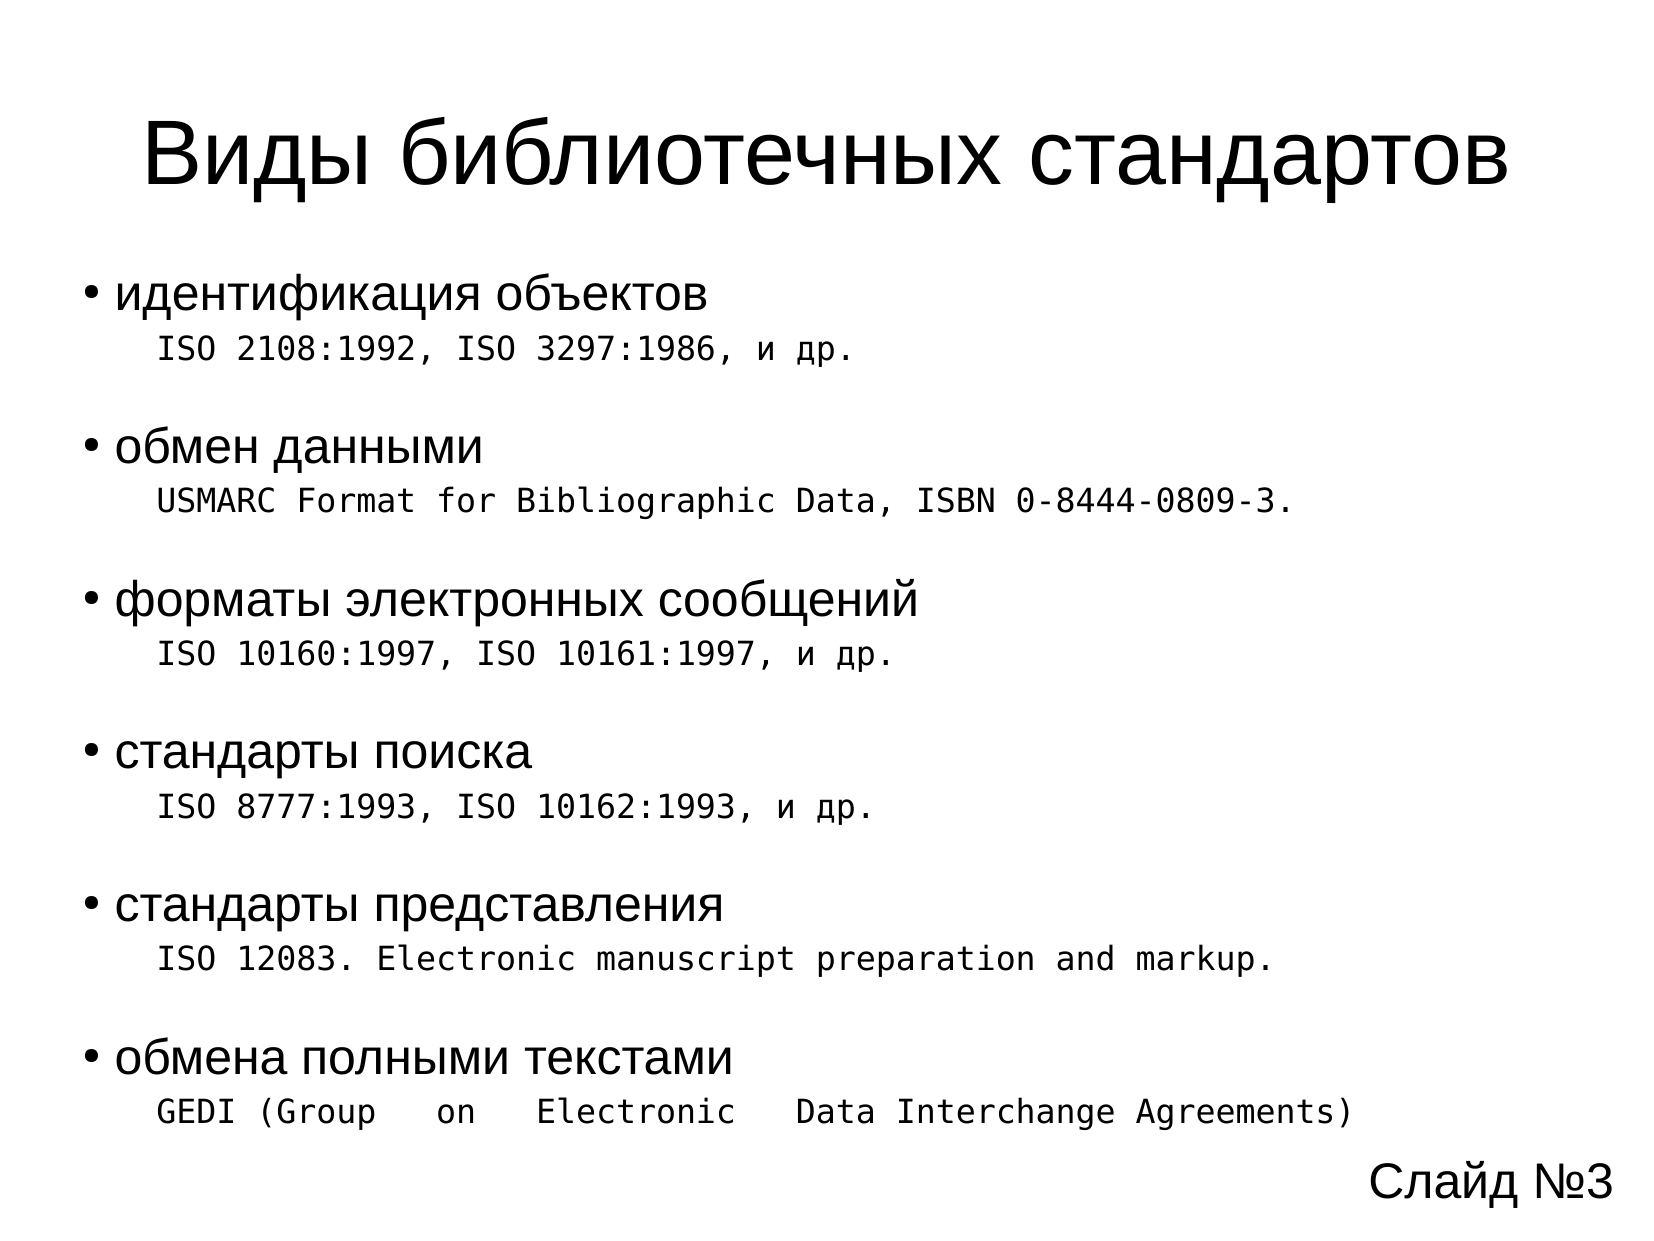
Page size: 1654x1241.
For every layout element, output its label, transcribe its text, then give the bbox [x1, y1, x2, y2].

title Виды библиотечных стандартов [82, 56, 1571, 250]
subtitle идентификация объектов ISO 2108:1992, ISO 3297:1986, и др. обмен данными USMARC Format for Bibliographic Data, ISBN 0-8444-0809-3. форматы электронных сообщений ISO 10160:1997, ISO 10161:1997, и др. стандарты поиска ISO 8777:1993, ISO 10162:1993, и др. стандарты представления ISO 12083. Electronic manuscript preparation and markup. обмена полными текстами GEDI (Group on Electronic Data Interchange Agreements) [82, 265, 1571, 1134]
text_box Слайд №3 [1328, 1122, 1654, 1241]
